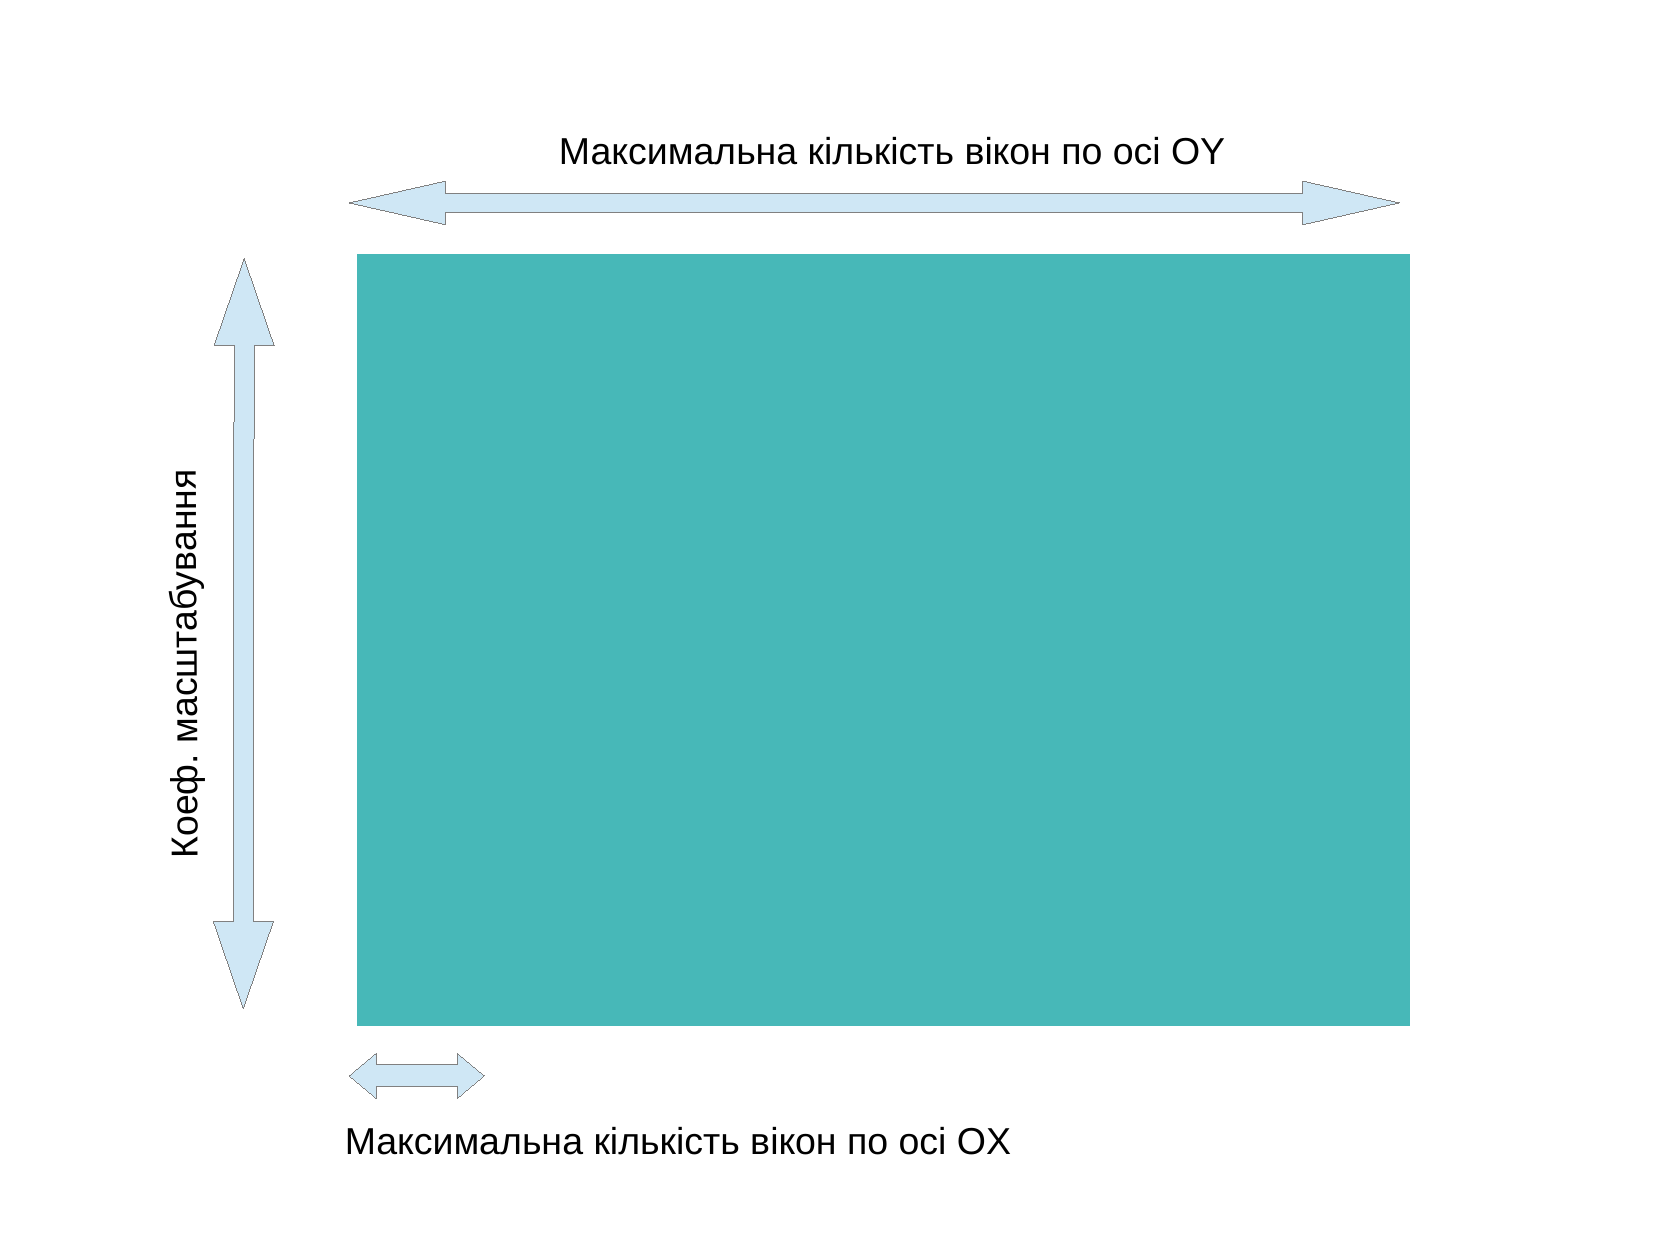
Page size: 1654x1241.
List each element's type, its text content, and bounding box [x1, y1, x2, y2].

table_cell [1278, 736, 1410, 833]
table_cell [1015, 350, 1147, 447]
table_cell [1015, 833, 1147, 929]
table_cell [1015, 929, 1147, 1026]
table_header [620, 254, 752, 350]
text_box [349, 181, 1400, 225]
table_cell [1015, 640, 1147, 736]
table_cell [620, 736, 752, 833]
table_cell [357, 350, 488, 447]
table_cell [1015, 447, 1147, 543]
table_header [1147, 254, 1278, 350]
table_cell [1278, 447, 1410, 543]
table_cell [488, 833, 620, 929]
table_cell [883, 350, 1015, 447]
text_box [213, 258, 275, 1009]
table_cell [752, 447, 883, 543]
table_cell [883, 833, 1015, 929]
table_cell [883, 543, 1015, 640]
table_header [1278, 254, 1410, 350]
table_cell [488, 640, 620, 736]
table_cell [488, 736, 620, 833]
table_cell [1278, 929, 1410, 1026]
table_cell [357, 833, 488, 929]
table_header [488, 254, 620, 350]
table_cell [1147, 447, 1278, 543]
table_header [752, 254, 883, 350]
table_cell [752, 833, 883, 929]
table_cell [620, 833, 752, 929]
table_cell [1147, 350, 1278, 447]
table_cell [1015, 736, 1147, 833]
table_cell [883, 736, 1015, 833]
table_cell [488, 543, 620, 640]
table_cell [488, 929, 620, 1026]
table_cell [620, 447, 752, 543]
table_cell [1147, 640, 1278, 736]
table_cell [752, 736, 883, 833]
table_cell [357, 640, 488, 736]
table_cell [1278, 350, 1410, 447]
table_cell [883, 929, 1015, 1026]
table_cell [883, 447, 1015, 543]
table_cell [620, 543, 752, 640]
table_cell [1015, 543, 1147, 640]
table_cell [620, 640, 752, 736]
table_cell [752, 929, 883, 1026]
table_cell [1278, 640, 1410, 736]
text_box [349, 1053, 485, 1099]
table_cell [488, 350, 620, 447]
table_cell [357, 543, 488, 640]
table_cell [1147, 833, 1278, 929]
table_header [883, 254, 1015, 350]
table_cell [1147, 929, 1278, 1026]
text_box Максимальна кількість вікон по осі ОY [544, 123, 1250, 181]
table_cell [1147, 543, 1278, 640]
table_cell [1278, 543, 1410, 640]
table_cell [883, 640, 1015, 736]
table_cell [752, 640, 883, 736]
table_header [357, 254, 488, 350]
table_cell [752, 350, 883, 447]
table_cell [357, 736, 488, 833]
table_cell [620, 929, 752, 1026]
table_cell [488, 447, 620, 543]
text_box Коеф. масштабування [153, 359, 214, 874]
table_header [1015, 254, 1147, 350]
table_cell [357, 929, 488, 1026]
table_cell [1278, 833, 1410, 929]
table_cell [620, 350, 752, 447]
table_cell [752, 543, 883, 640]
table_cell [1147, 736, 1278, 833]
table_cell [357, 447, 488, 543]
text_box Максимальна кількість вікон по осі OX [330, 1113, 1027, 1171]
